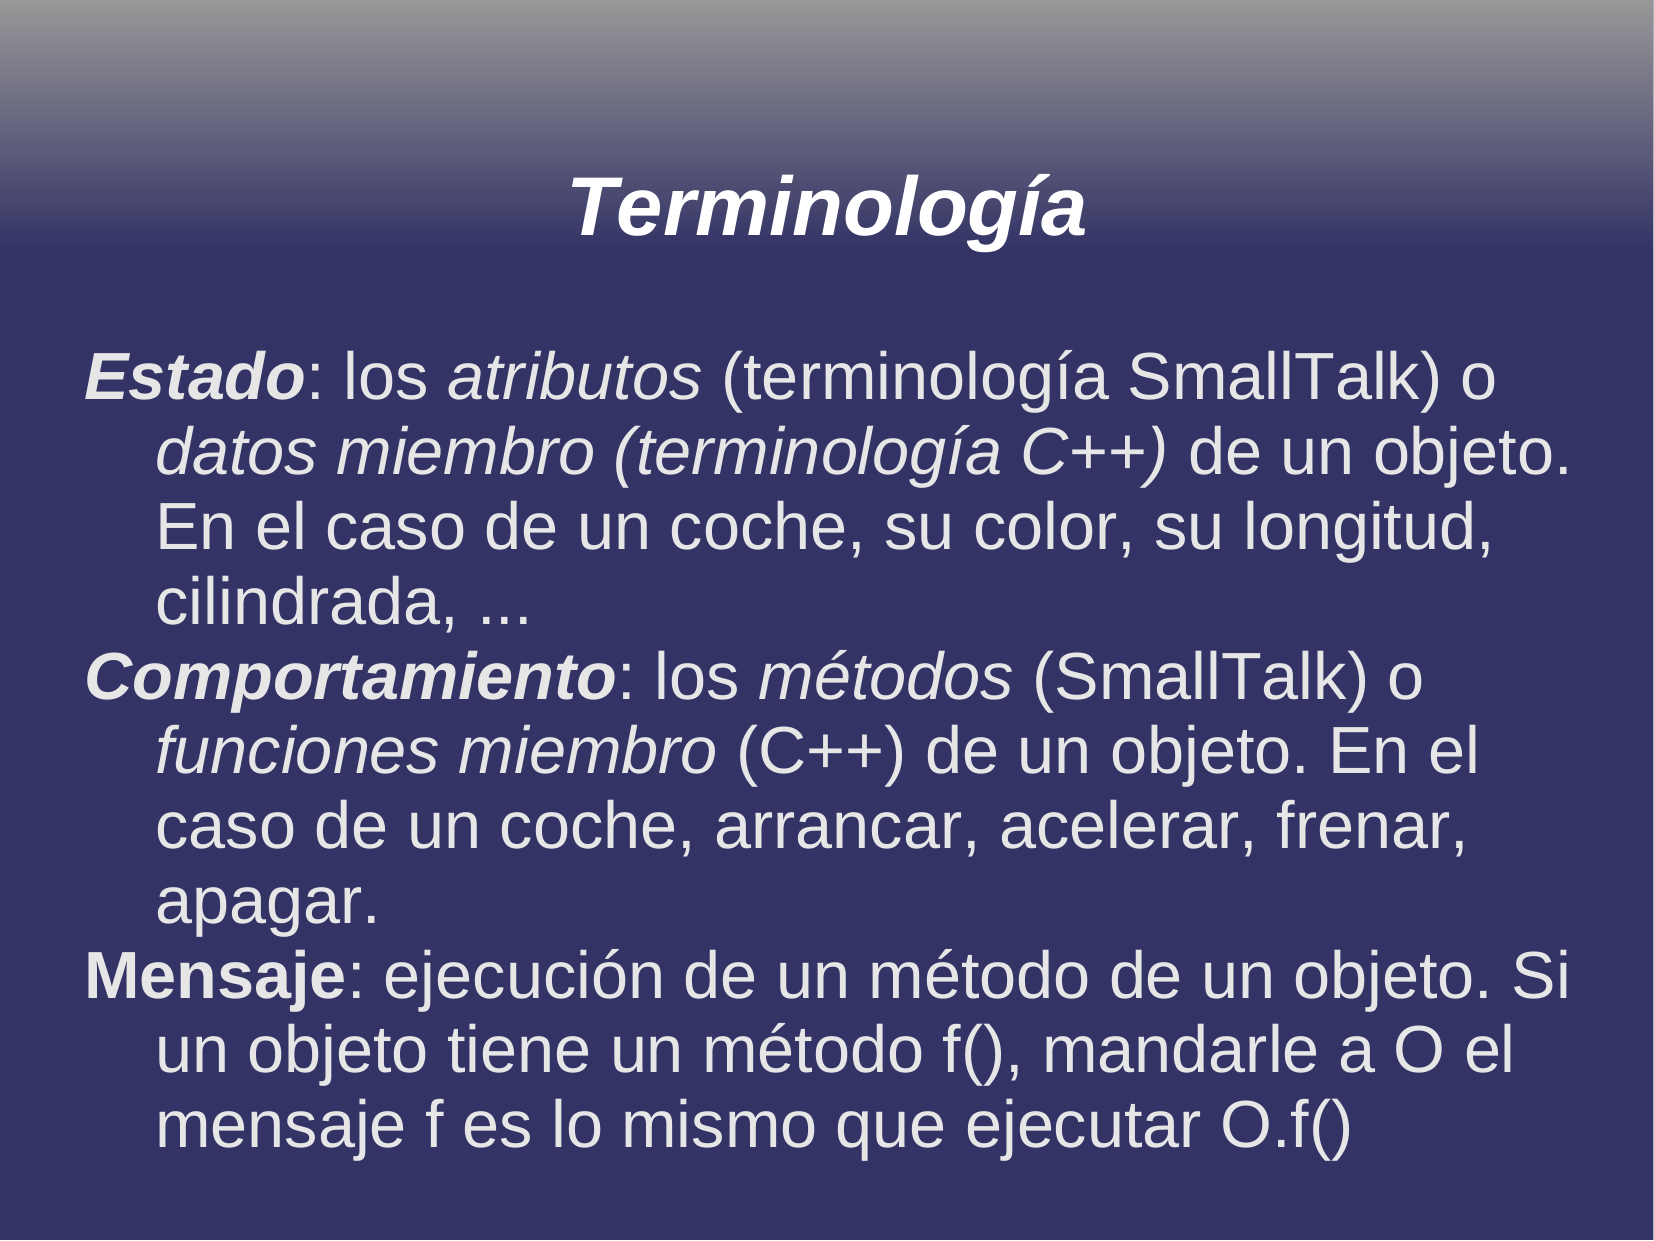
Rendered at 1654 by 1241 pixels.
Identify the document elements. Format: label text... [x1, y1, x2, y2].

list Estado: los atributos (terminología SmallTalk) o datos miembro (terminología C++) de un objeto. En el caso de un coche, su color, su longitud, cilindrada, ... Comportamiento: los métodos (SmallTalk) o funciones miembro (C++) de un objeto. En el caso de un coche, arrancar, acelerar, frenar, apagar. Mensaje: ejecución de un método de un objeto. Si un objeto tiene un método f(), mandarle a O el mensaje f es lo mismo que ejecutar O.f() [72, 339, 1592, 1189]
title Terminología [121, 102, 1534, 311]
